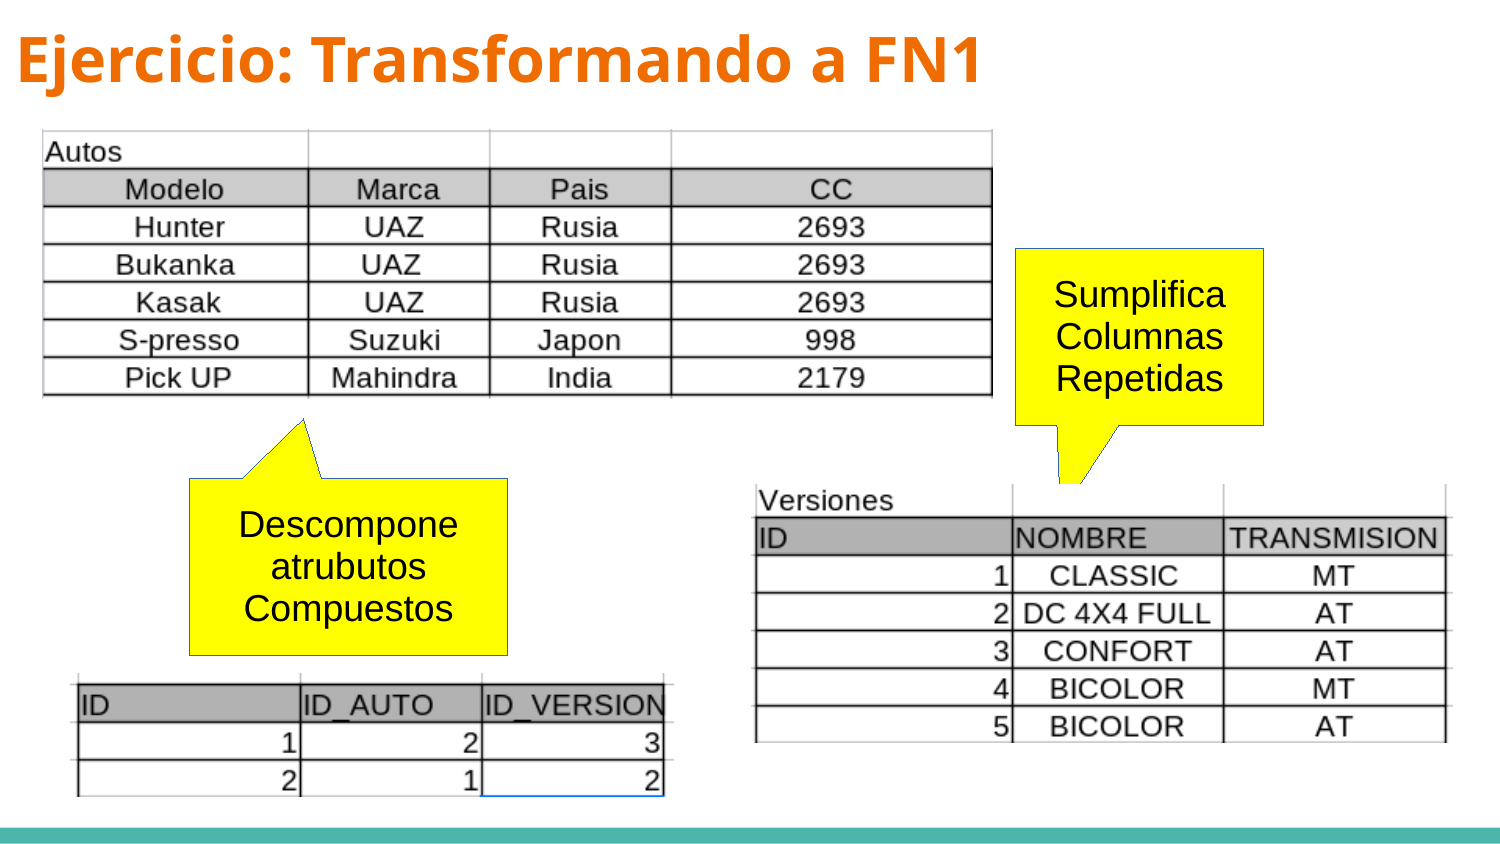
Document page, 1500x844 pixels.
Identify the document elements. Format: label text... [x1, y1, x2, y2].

picture [42, 129, 993, 399]
text_box Descompone atrubutos Compuestos [189, 418, 508, 656]
text_box Sumplifica Columnas Repetidas [1015, 248, 1264, 484]
title Ejercicio: Transformando a FN1 [0, 0, 1398, 116]
picture [751, 484, 1453, 743]
picture [70, 673, 674, 797]
